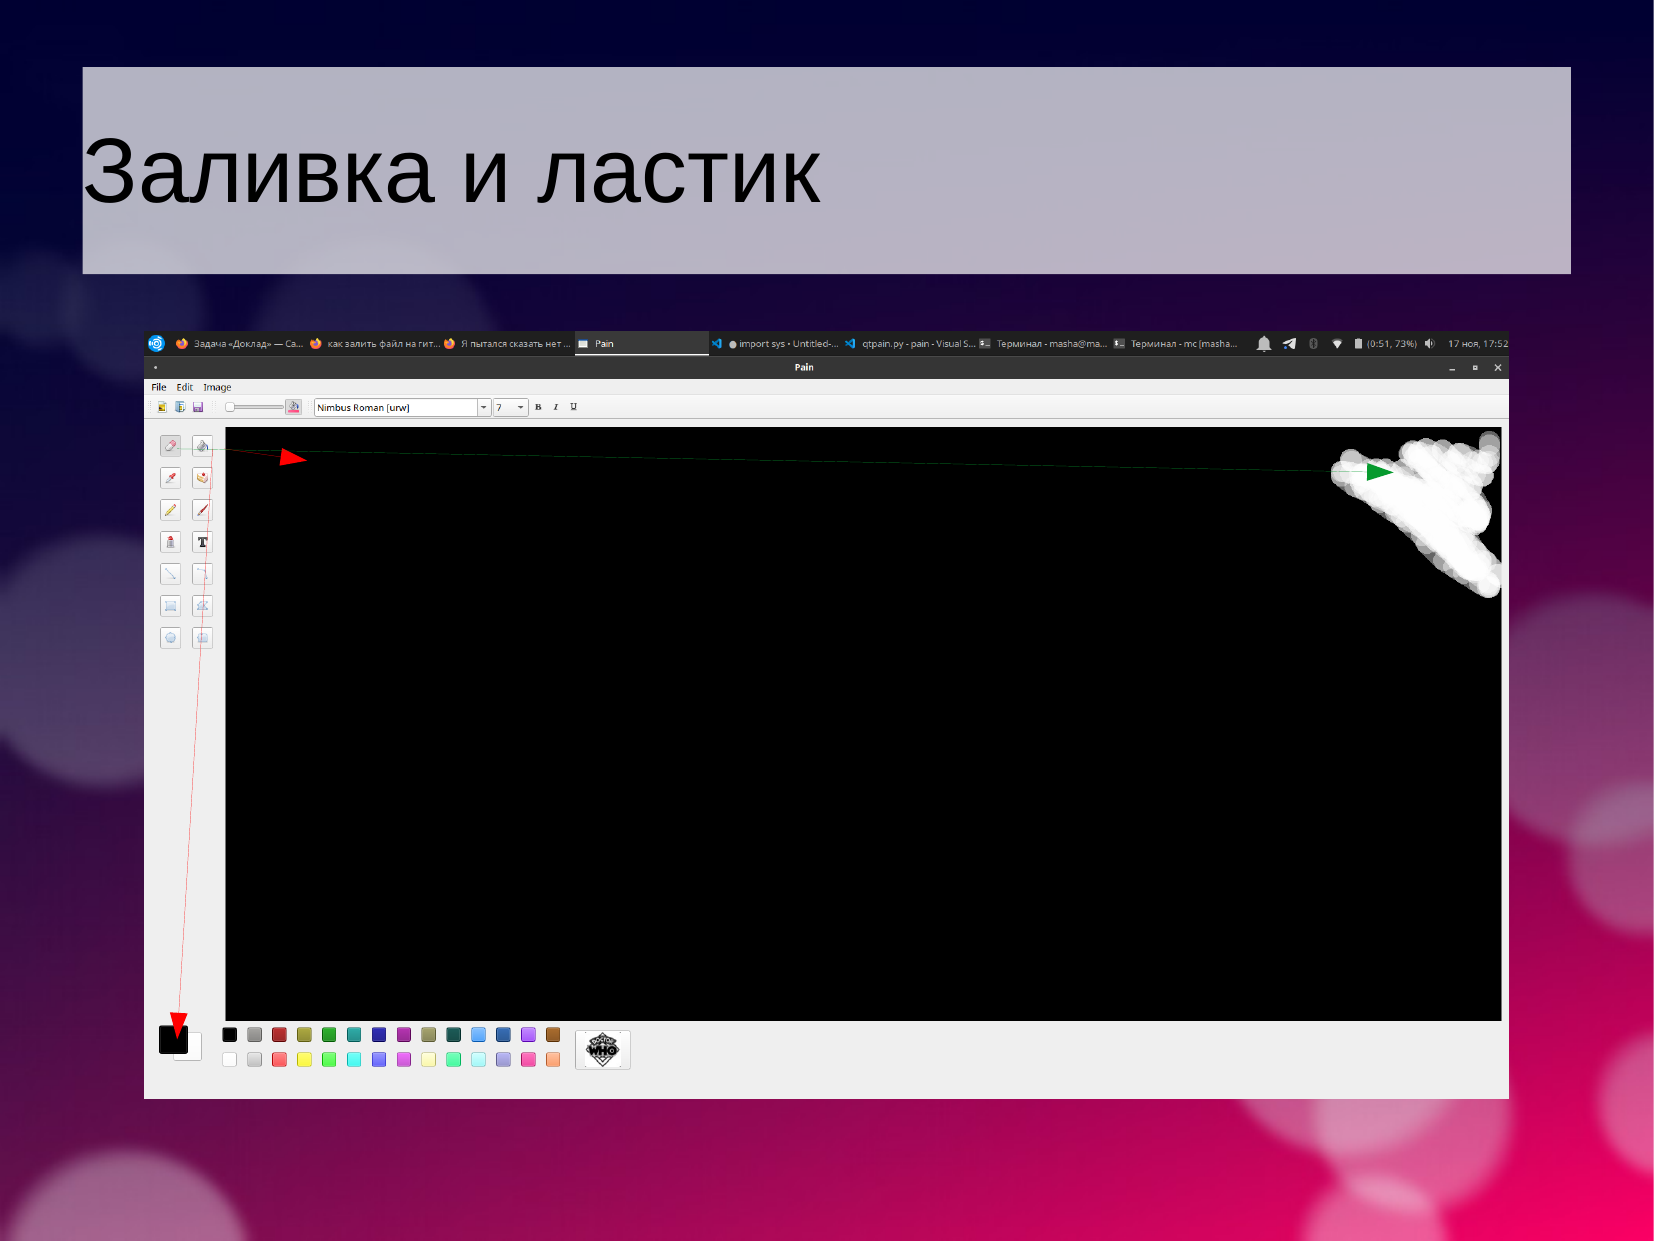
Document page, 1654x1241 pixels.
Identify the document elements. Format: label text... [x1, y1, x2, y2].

picture [0, 0, 1654, 1241]
title Заливка и ластик [82, 67, 1571, 275]
